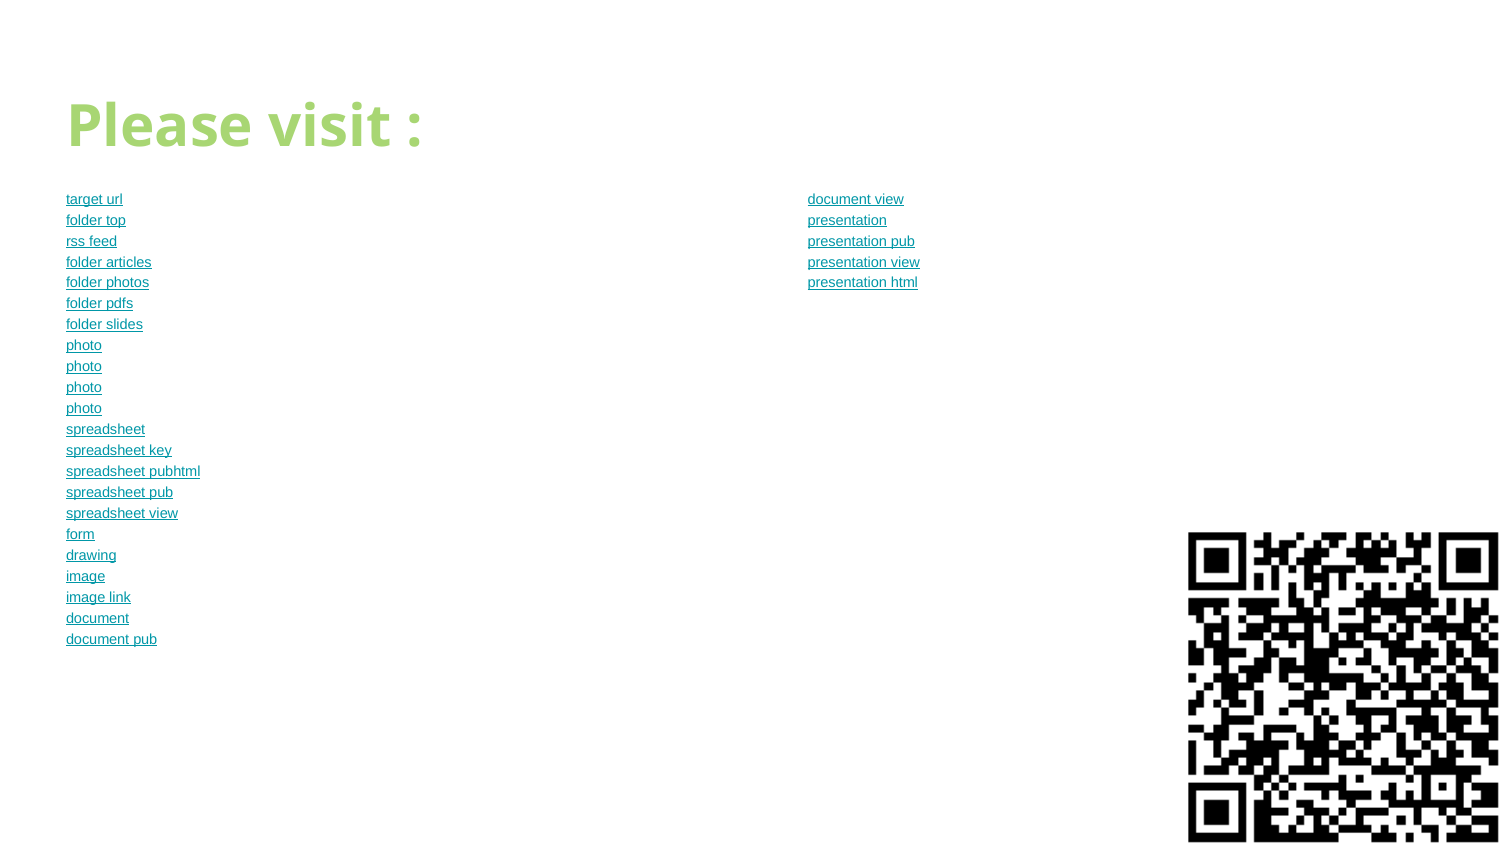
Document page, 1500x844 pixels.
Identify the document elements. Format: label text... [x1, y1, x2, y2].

picture [1187, 531, 1500, 844]
list target url folder top rss feed folder articles folder photos folder pdfs folder slides photo photo photo photo spreadsheet spreadsheet key spreadsheet pubhtml spreadsheet pub spreadsheet view form drawing image image link document document pub [51, 189, 708, 750]
title Please visit : [51, 72, 1449, 167]
list document view presentation presentation pub presentation view presentation html [792, 189, 1449, 750]
